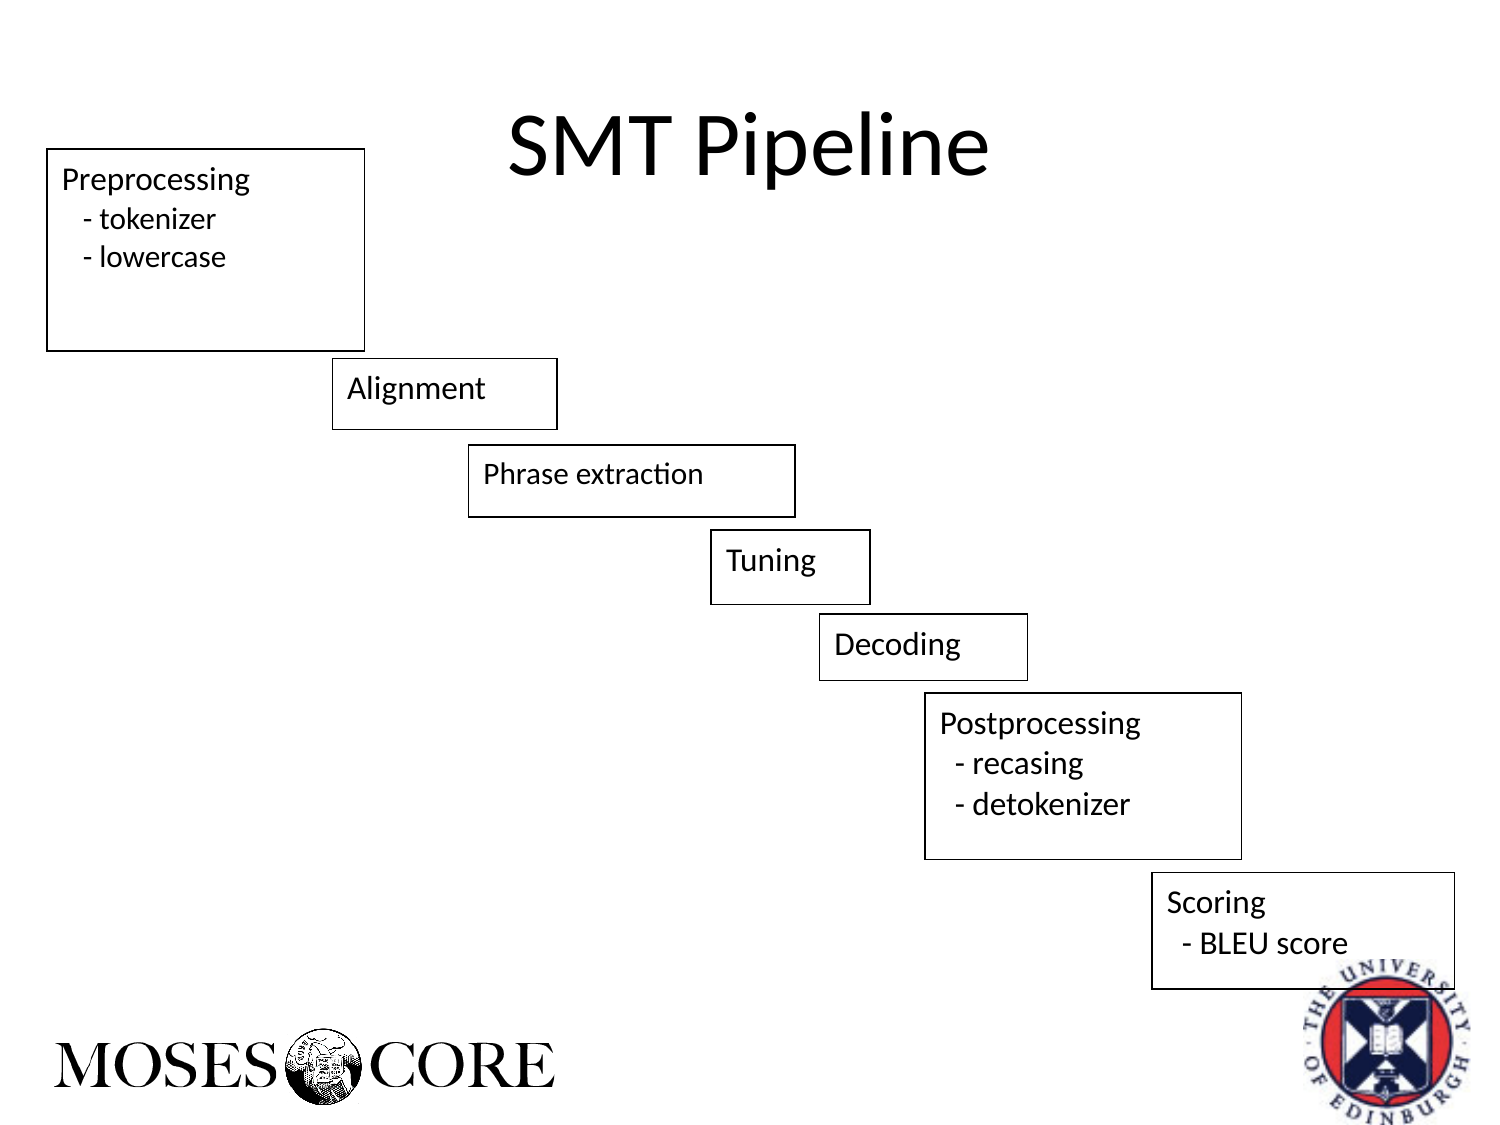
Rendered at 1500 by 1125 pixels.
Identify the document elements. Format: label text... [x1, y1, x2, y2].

text_box Preprocessing - tokenizer - lowercase [47, 149, 365, 351]
title SMT Pipeline [75, 45, 1425, 233]
text_box Alignment [332, 358, 558, 430]
text_box Postprocessing - recasing - detokenizer [924, 692, 1242, 860]
picture [53, 1025, 555, 1108]
text_box Phrase extraction [468, 444, 795, 518]
picture [1303, 959, 1475, 1125]
text_box Decoding [819, 613, 1028, 681]
text_box Scoring - BLEU score [1152, 872, 1455, 990]
text_box Tuning [711, 529, 870, 605]
